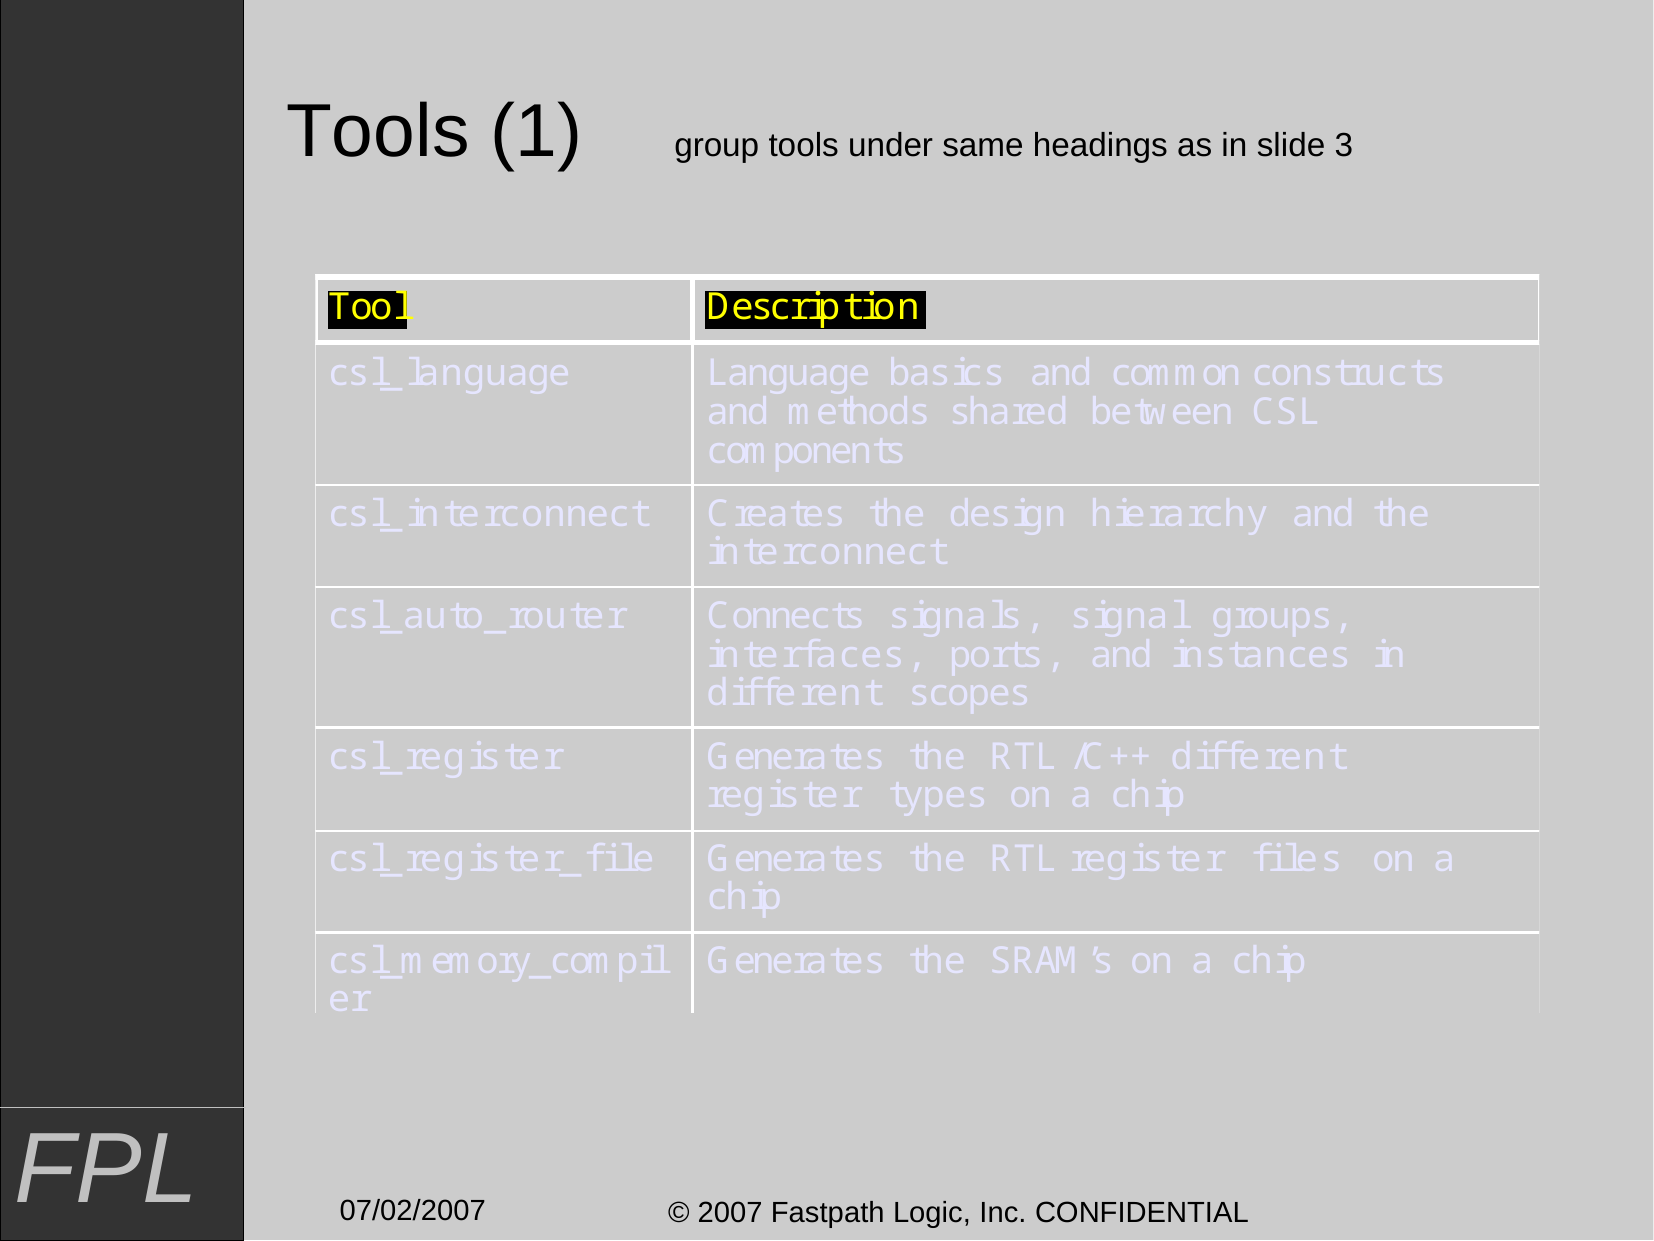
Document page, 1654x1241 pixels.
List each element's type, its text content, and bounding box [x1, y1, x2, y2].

chart [315, 274, 1540, 1013]
title Tools (1) group tools under same headings as in slide 3 [114, 41, 1527, 219]
